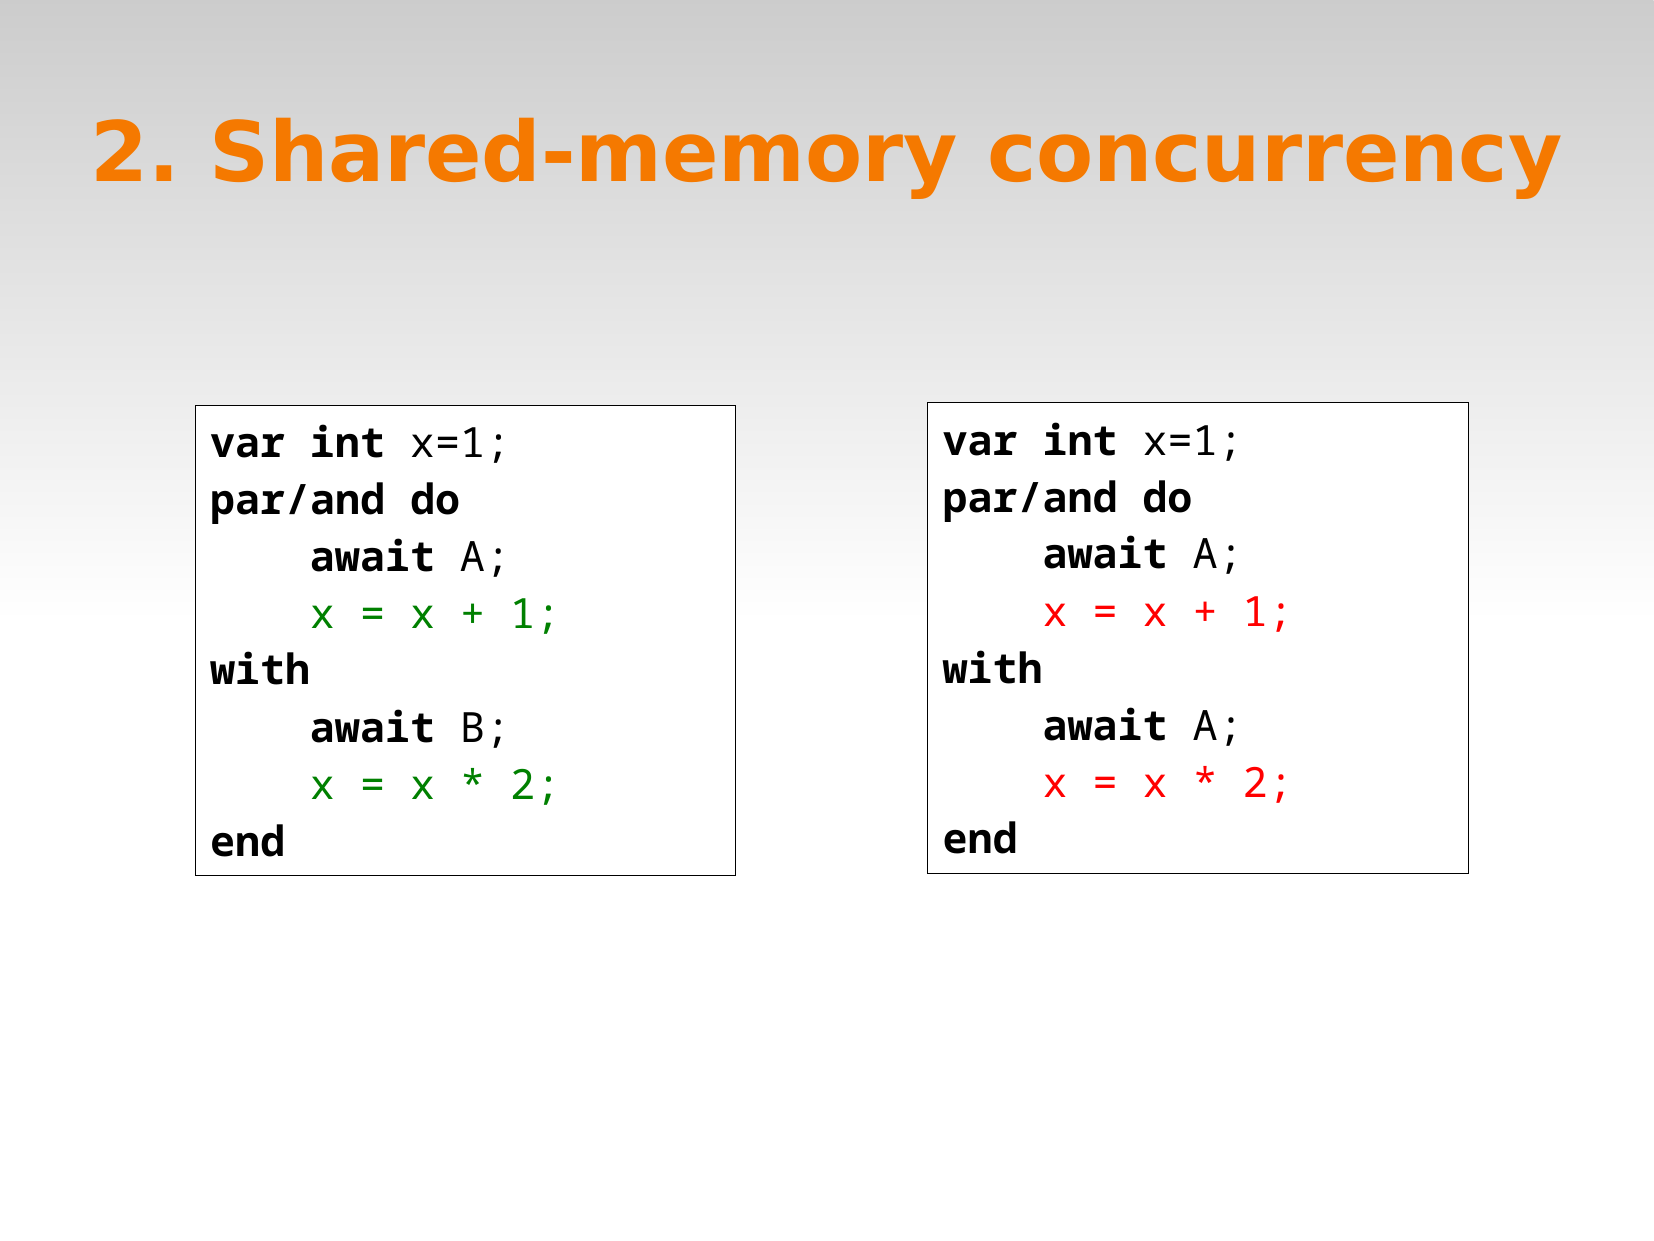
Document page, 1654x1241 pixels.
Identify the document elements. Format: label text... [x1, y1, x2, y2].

text_box var int x=1; par/and do await A; x = x + 1; with await A; x = x * 2; end [927, 402, 1469, 814]
text_box var int x=1; par/and do await A; x = x + 1; with await B; x = x * 2; end [195, 405, 736, 816]
title 2. Shared-memory concurrency [82, 49, 1571, 257]
